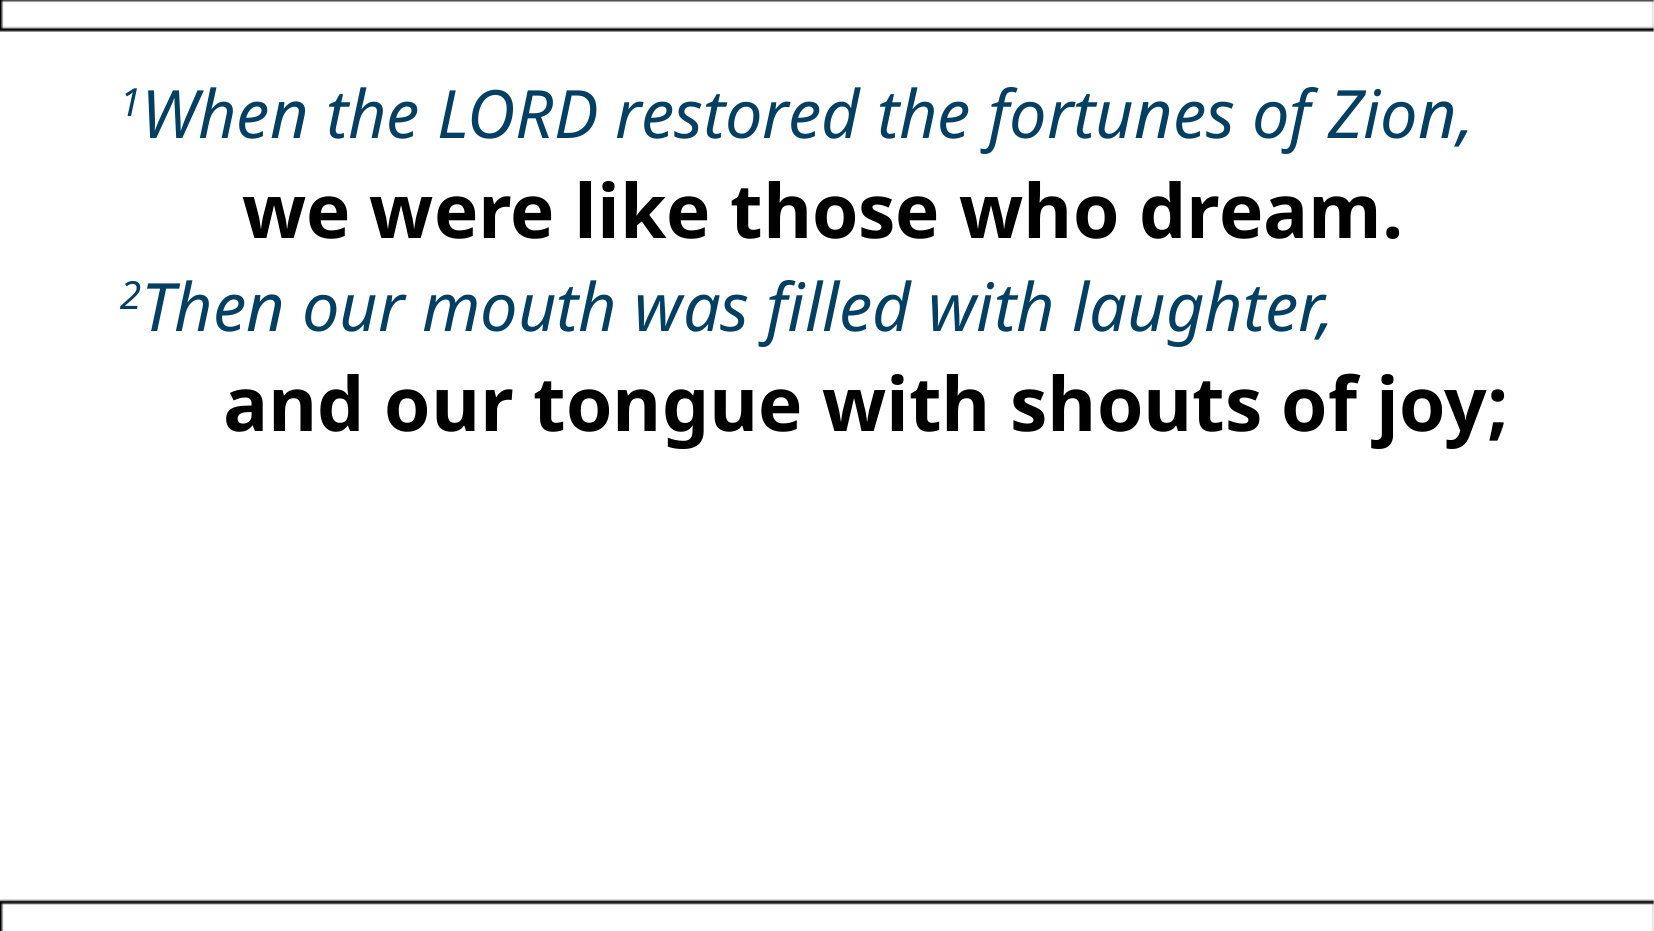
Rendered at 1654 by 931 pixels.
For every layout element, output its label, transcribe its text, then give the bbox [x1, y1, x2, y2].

text_box 1When the LORD restored the fortunes of Zion, we were like those who dream. 2Then our mouth was filled with laughter, and our tongue with shouts of joy; [105, 60, 1546, 452]
picture [0, 0, 1654, 931]
